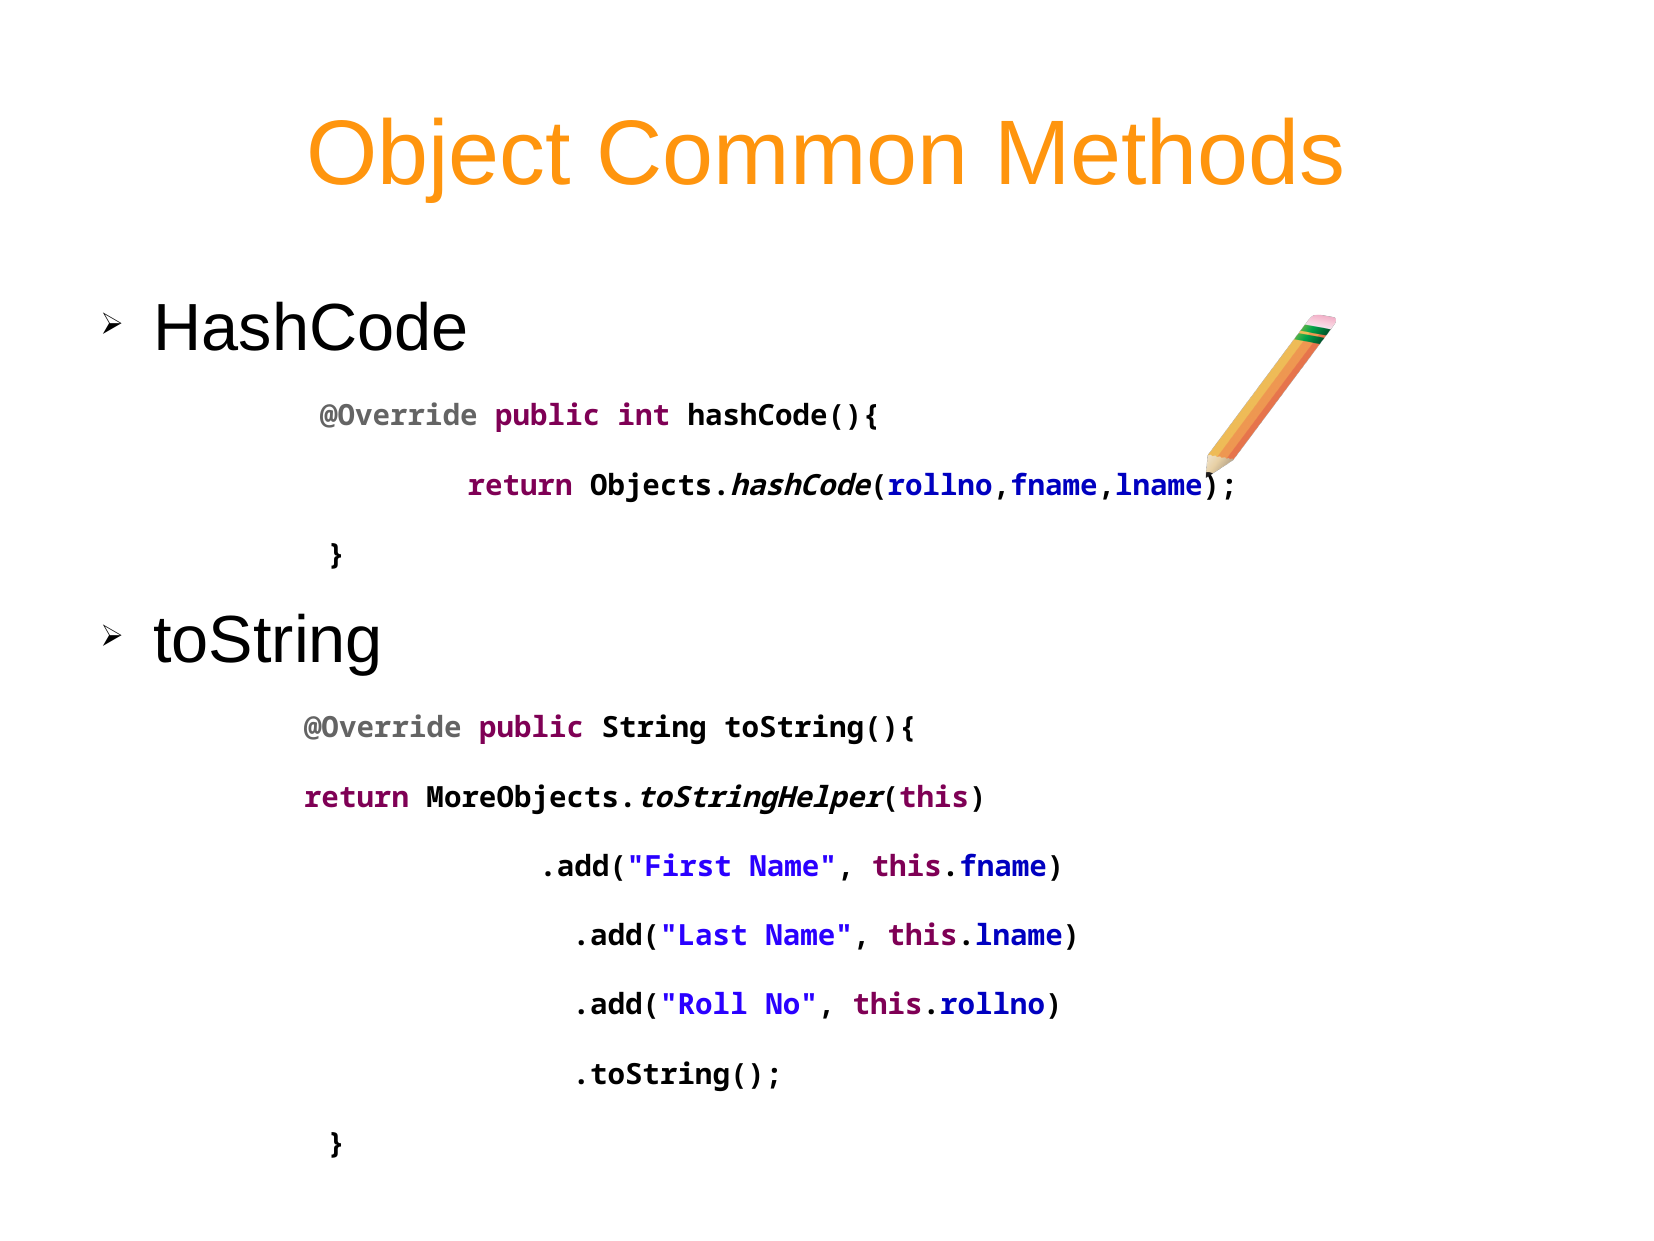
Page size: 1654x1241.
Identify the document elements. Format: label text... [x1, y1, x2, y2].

title Object Common Methods [82, 49, 1571, 257]
list HashCode @Override public int hashCode(){ return Objects.hashCode(rollno,fname,lname); } toString @Override public String toString(){ return MoreObjects.toStringHelper(this) .add("First Name", this.fname) .add("Last Name", this.lname) .add("Roll No", this.rollno) .toString(); } [82, 290, 1571, 1010]
picture [1202, 314, 1339, 478]
